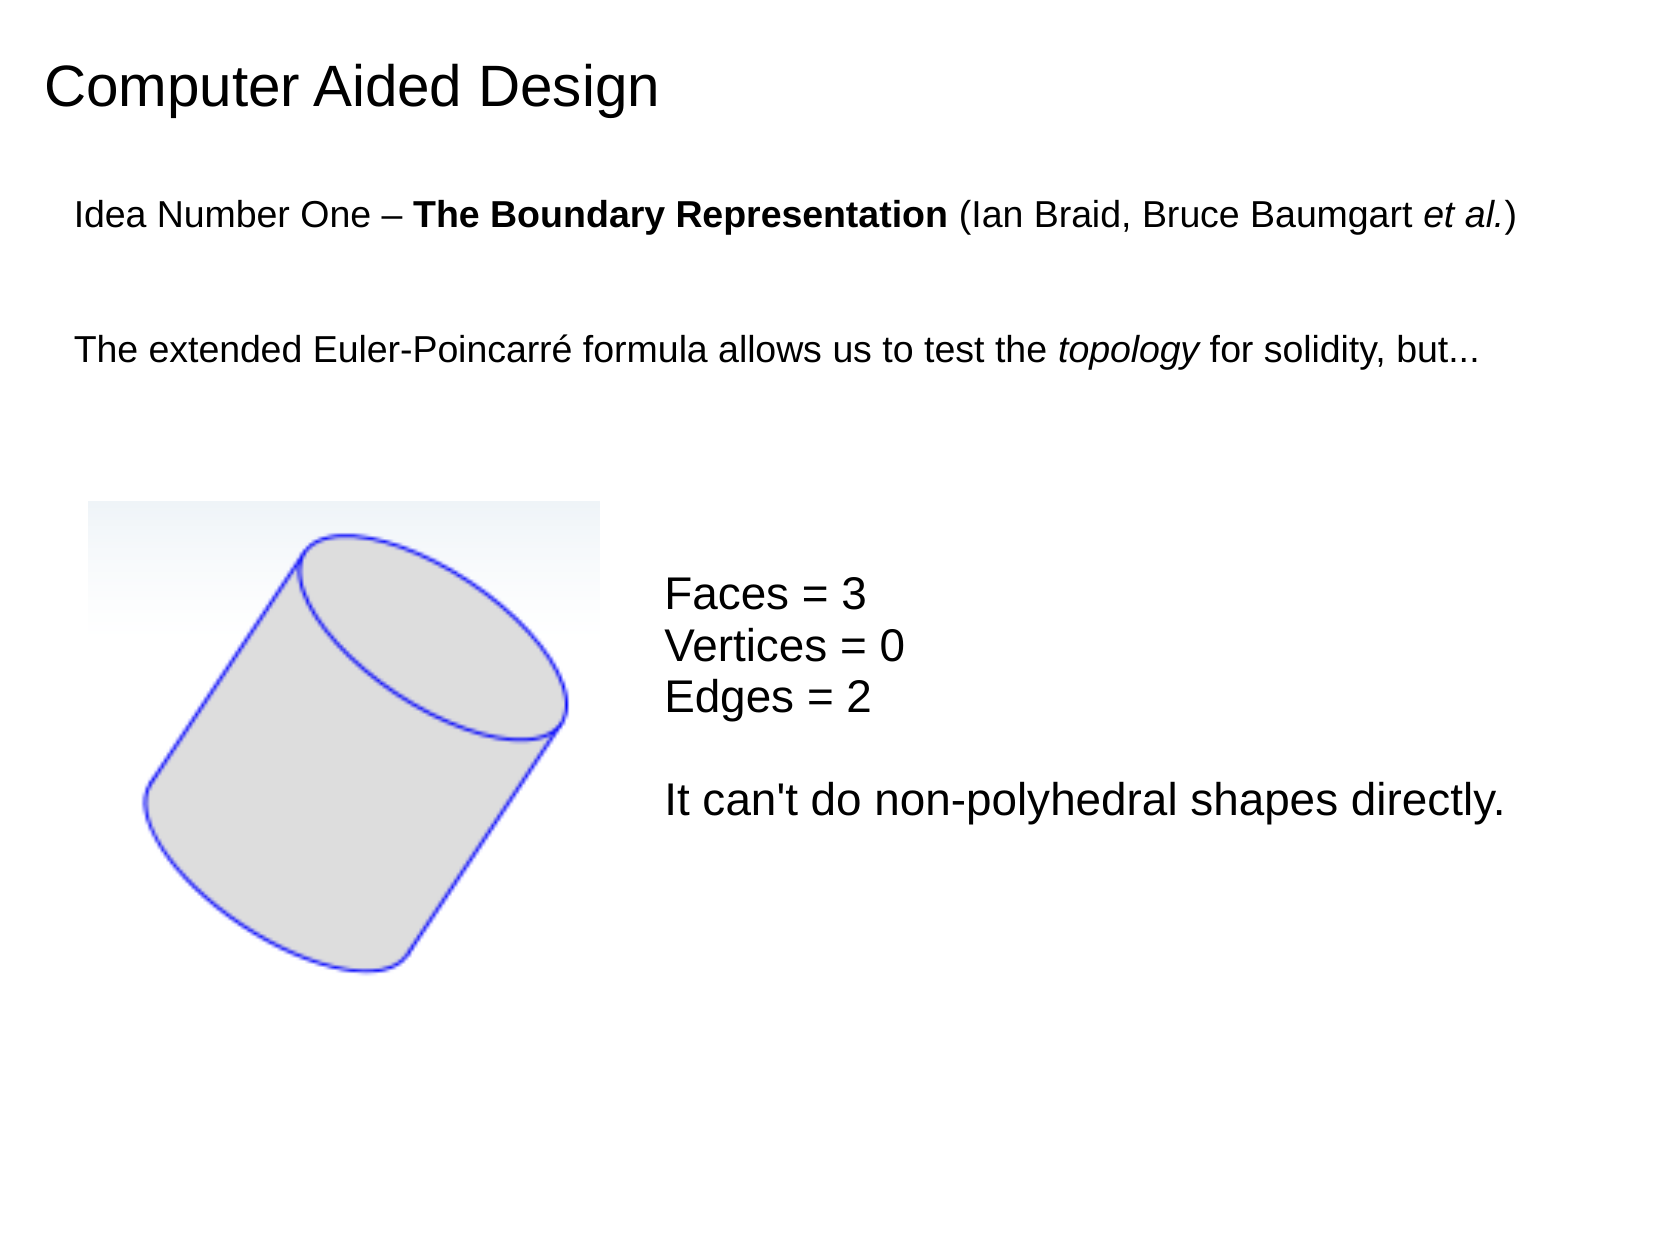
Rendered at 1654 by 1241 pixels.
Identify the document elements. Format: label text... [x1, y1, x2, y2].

text_box The extended Euler-Poincarré formula allows us to test the topology for solidity, but... [59, 321, 1536, 384]
text_box Computer Aided Design [29, 46, 1625, 135]
text_box Faces = 3 Vertices = 0 Edges = 2 It can't do non-polyhedral shapes directly. [649, 561, 1595, 1003]
picture [88, 501, 600, 1004]
text_box Idea Number One – The Boundary Representation (Ian Braid, Bruce Baumgart et al.) [59, 186, 1625, 250]
